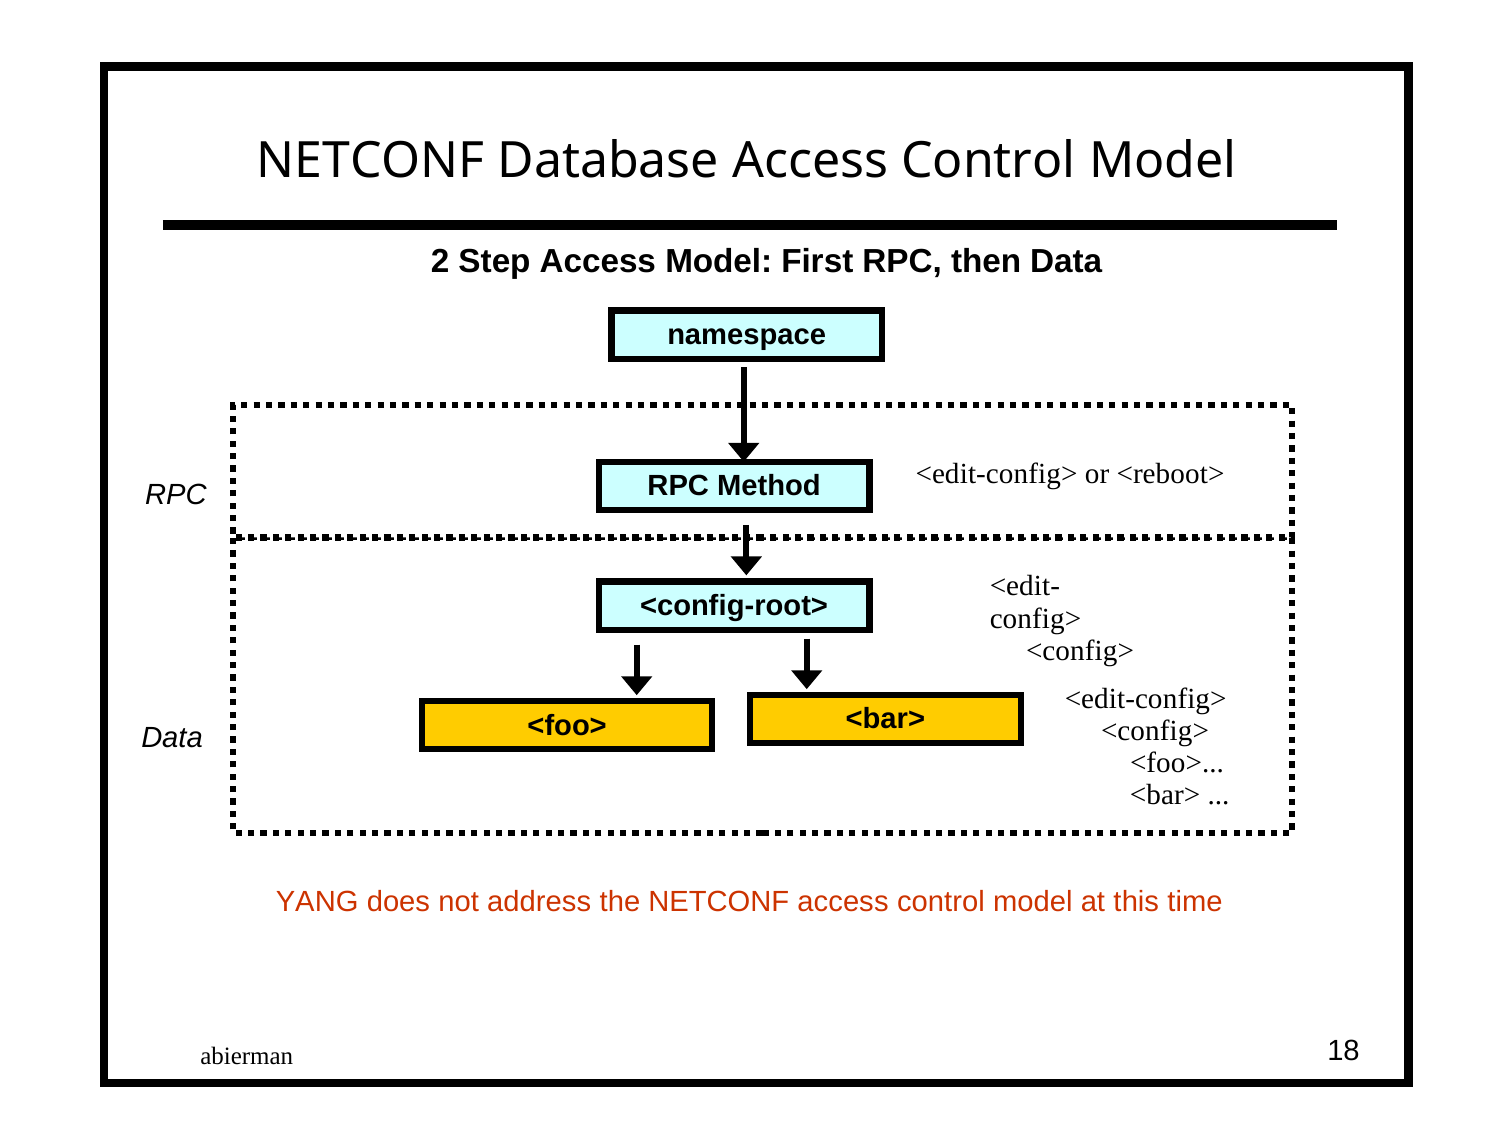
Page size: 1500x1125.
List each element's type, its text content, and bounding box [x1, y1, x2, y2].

text_box Data [126, 713, 218, 763]
text_box namespace [611, 310, 883, 359]
title NETCONF Database Access Control Model [162, 87, 1332, 200]
text_box YANG does not address the NETCONF access control model at this time [261, 877, 1239, 926]
text_box <edit-config> or <reboot> [900, 450, 1240, 498]
text_box RPC Method [598, 461, 870, 510]
text_box [233, 404, 1292, 834]
text_box <edit-config> <config> <foo>... <bar> ... [1050, 675, 1276, 819]
text_box 2 Step Access Model: First RPC, then Data [416, 234, 1147, 288]
text_box RPC [130, 470, 222, 519]
text_box <config-root> [598, 581, 870, 630]
text_box <foo> [422, 701, 712, 750]
text_box <bar> [750, 694, 1021, 744]
text_box <edit-config> <config> [975, 562, 1166, 675]
